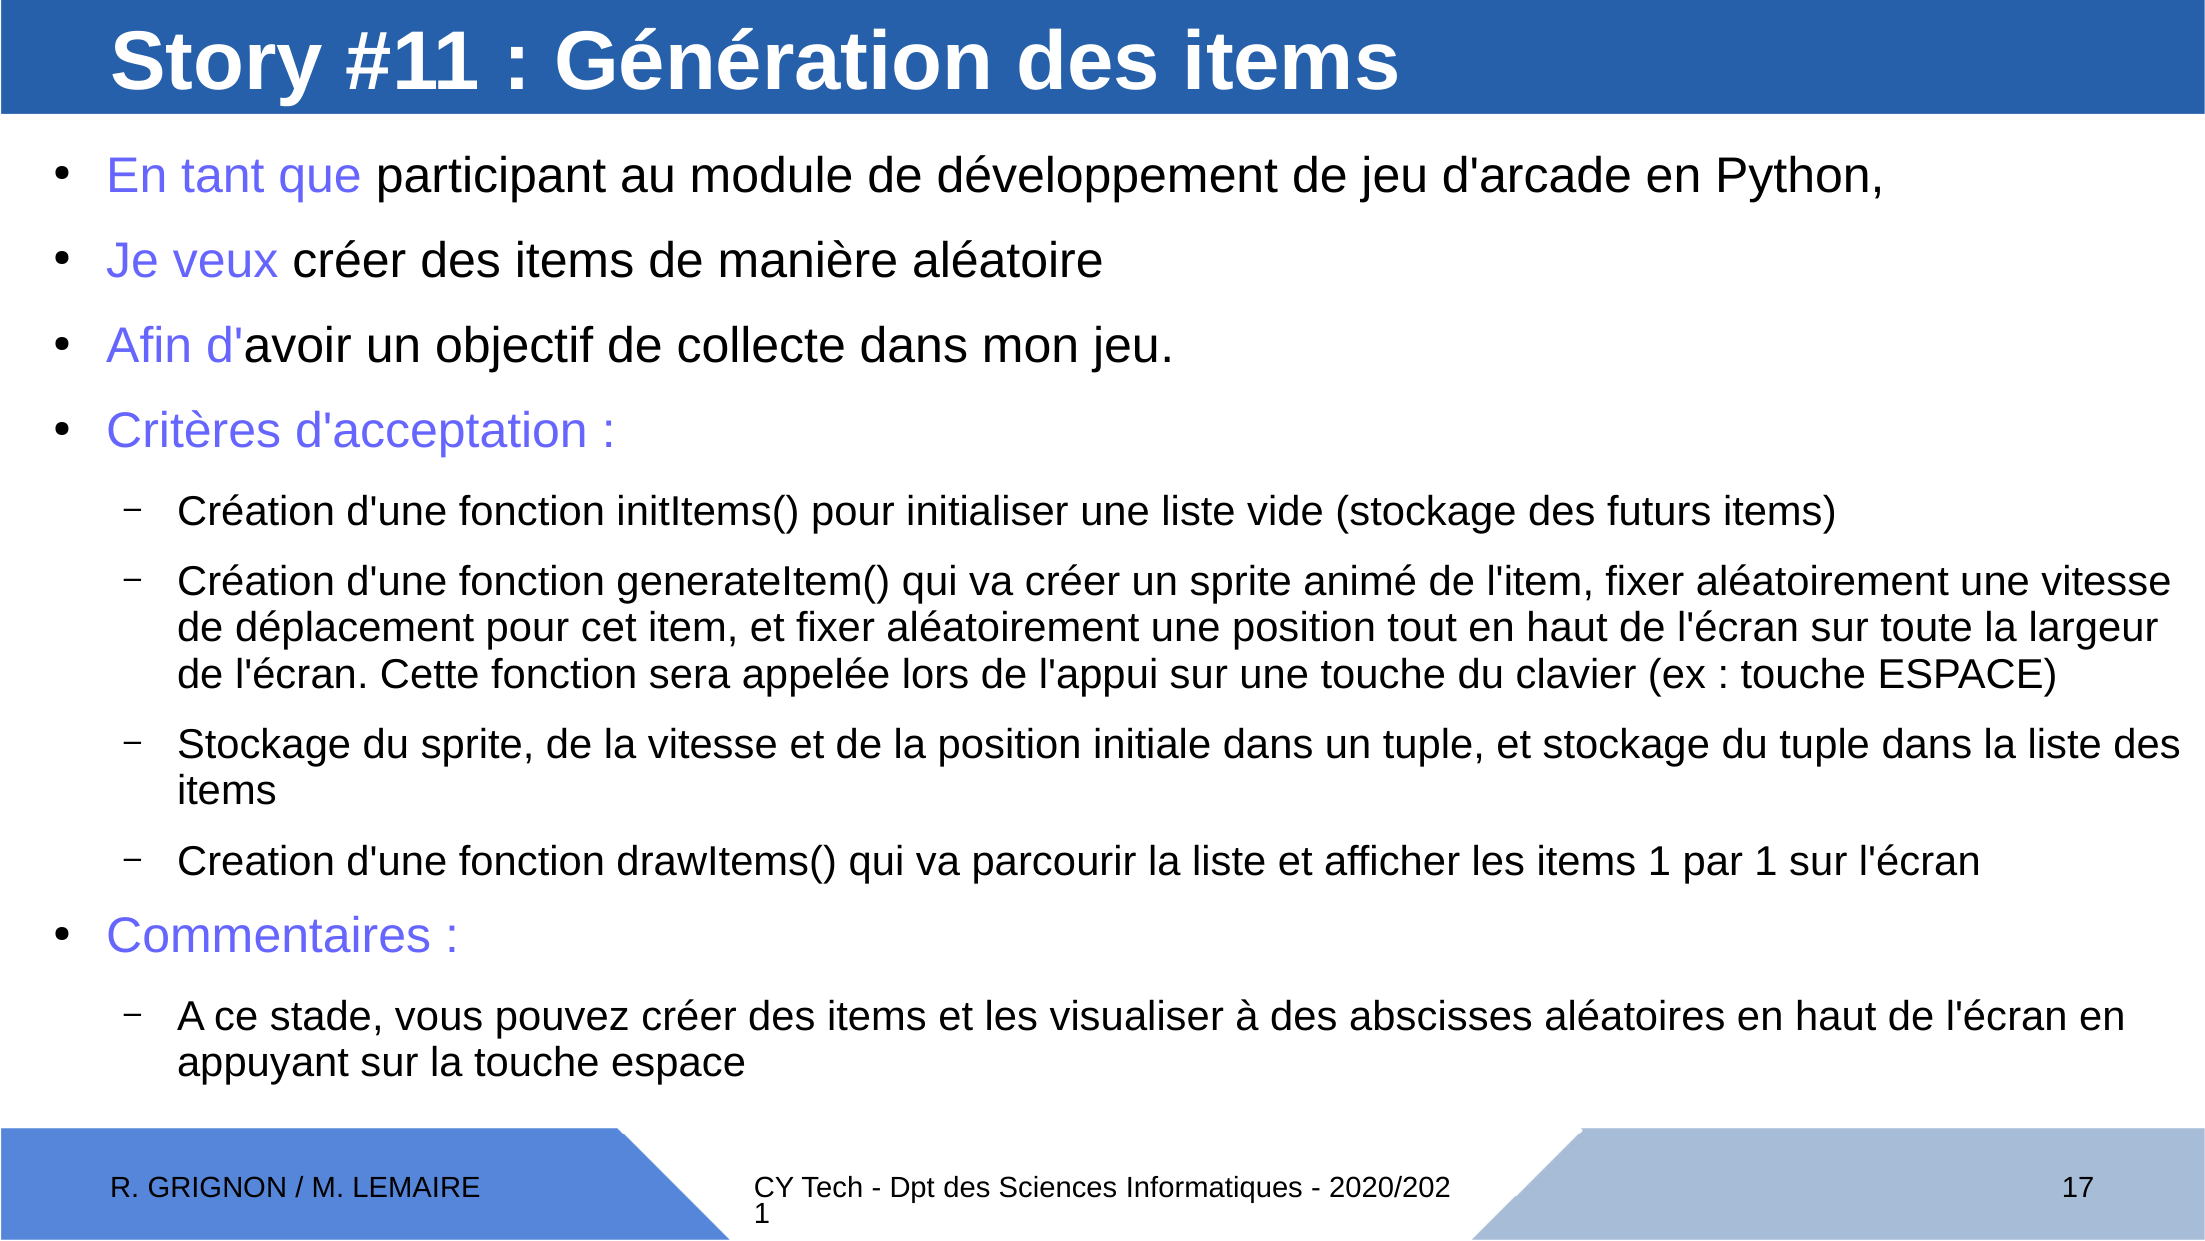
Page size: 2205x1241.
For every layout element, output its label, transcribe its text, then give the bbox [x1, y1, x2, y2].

title Story #11 : Génération des items [110, 49, 2095, 217]
list En tant que participant au module de développement de jeu d'arcade en Python, Je veux créer des items de manière aléatoire Afin d'avoir un objectif de collecte dans mon jeu. Critères d'acceptation : Création d'une fonction initItems() pour initialiser une liste vide (stockage des futurs items) Création d'une fonction generateItem() qui va créer un sprite animé de l'item, fixer aléatoirement une vitesse de déplacement pour cet item, et fixer aléatoirement une position tout en haut de l'écran sur toute la largeur de l'écran. Cette fonction sera appelée lors de l'appui sur une touche du clavier (ex : touche ESPACE) Stockage du sprite, de la vitesse et de la position initiale dans un tuple, et stockage du tuple dans la liste des items Creation d'une fonction drawItems() qui va parcourir la liste et afficher les items 1 par 1 sur l'écran Commentaires : A ce stade, vous pouvez créer des items et les visualiser à des abscisses aléatoires en haut de l'écran en appuyant sur la touche espace [35, 217, 2186, 1089]
picture [0, 0, 2205, 1241]
